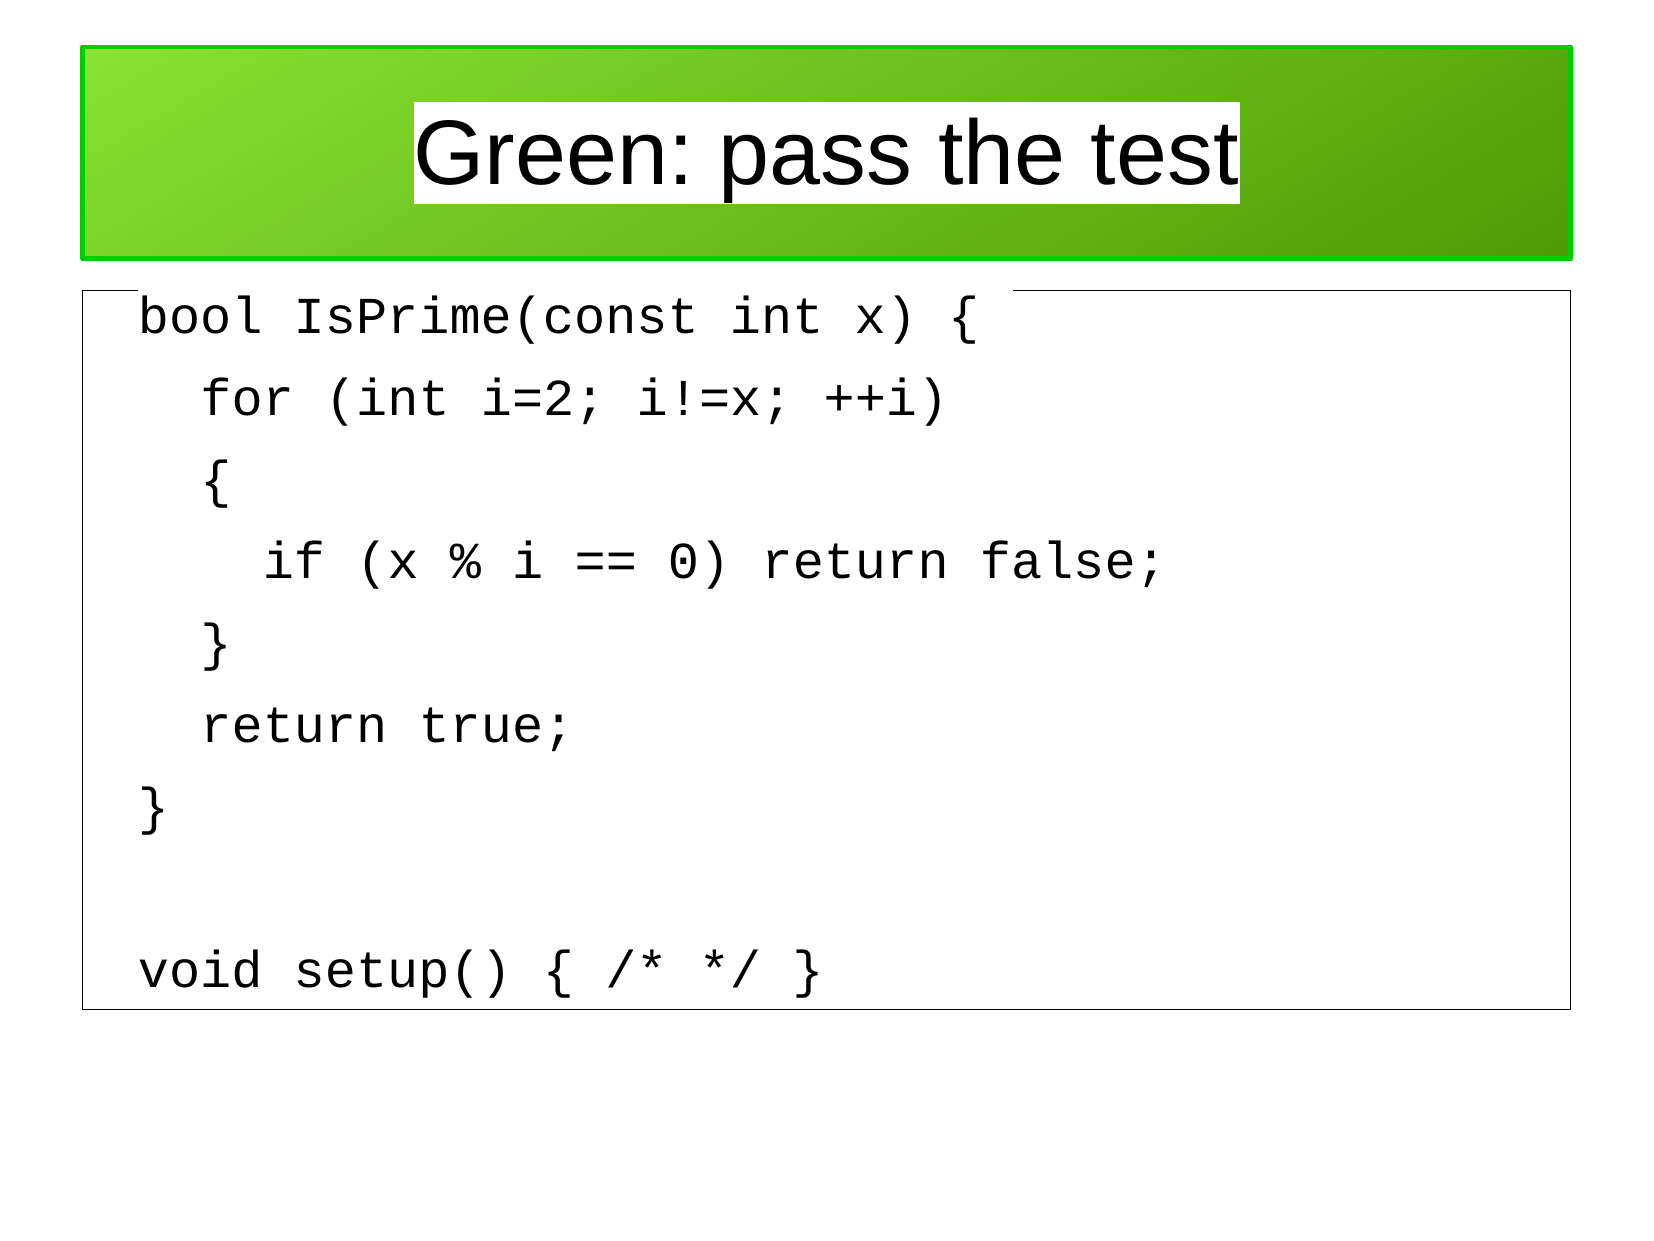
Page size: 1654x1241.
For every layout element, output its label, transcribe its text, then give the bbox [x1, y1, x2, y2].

list bool IsPrime(const int x) { for (int i=2; i!=x; ++i) { if (x % i == 0) return false; } return true; } void setup() { /* */ } [82, 290, 1571, 1010]
title Green: pass the test [82, 47, 1571, 259]
